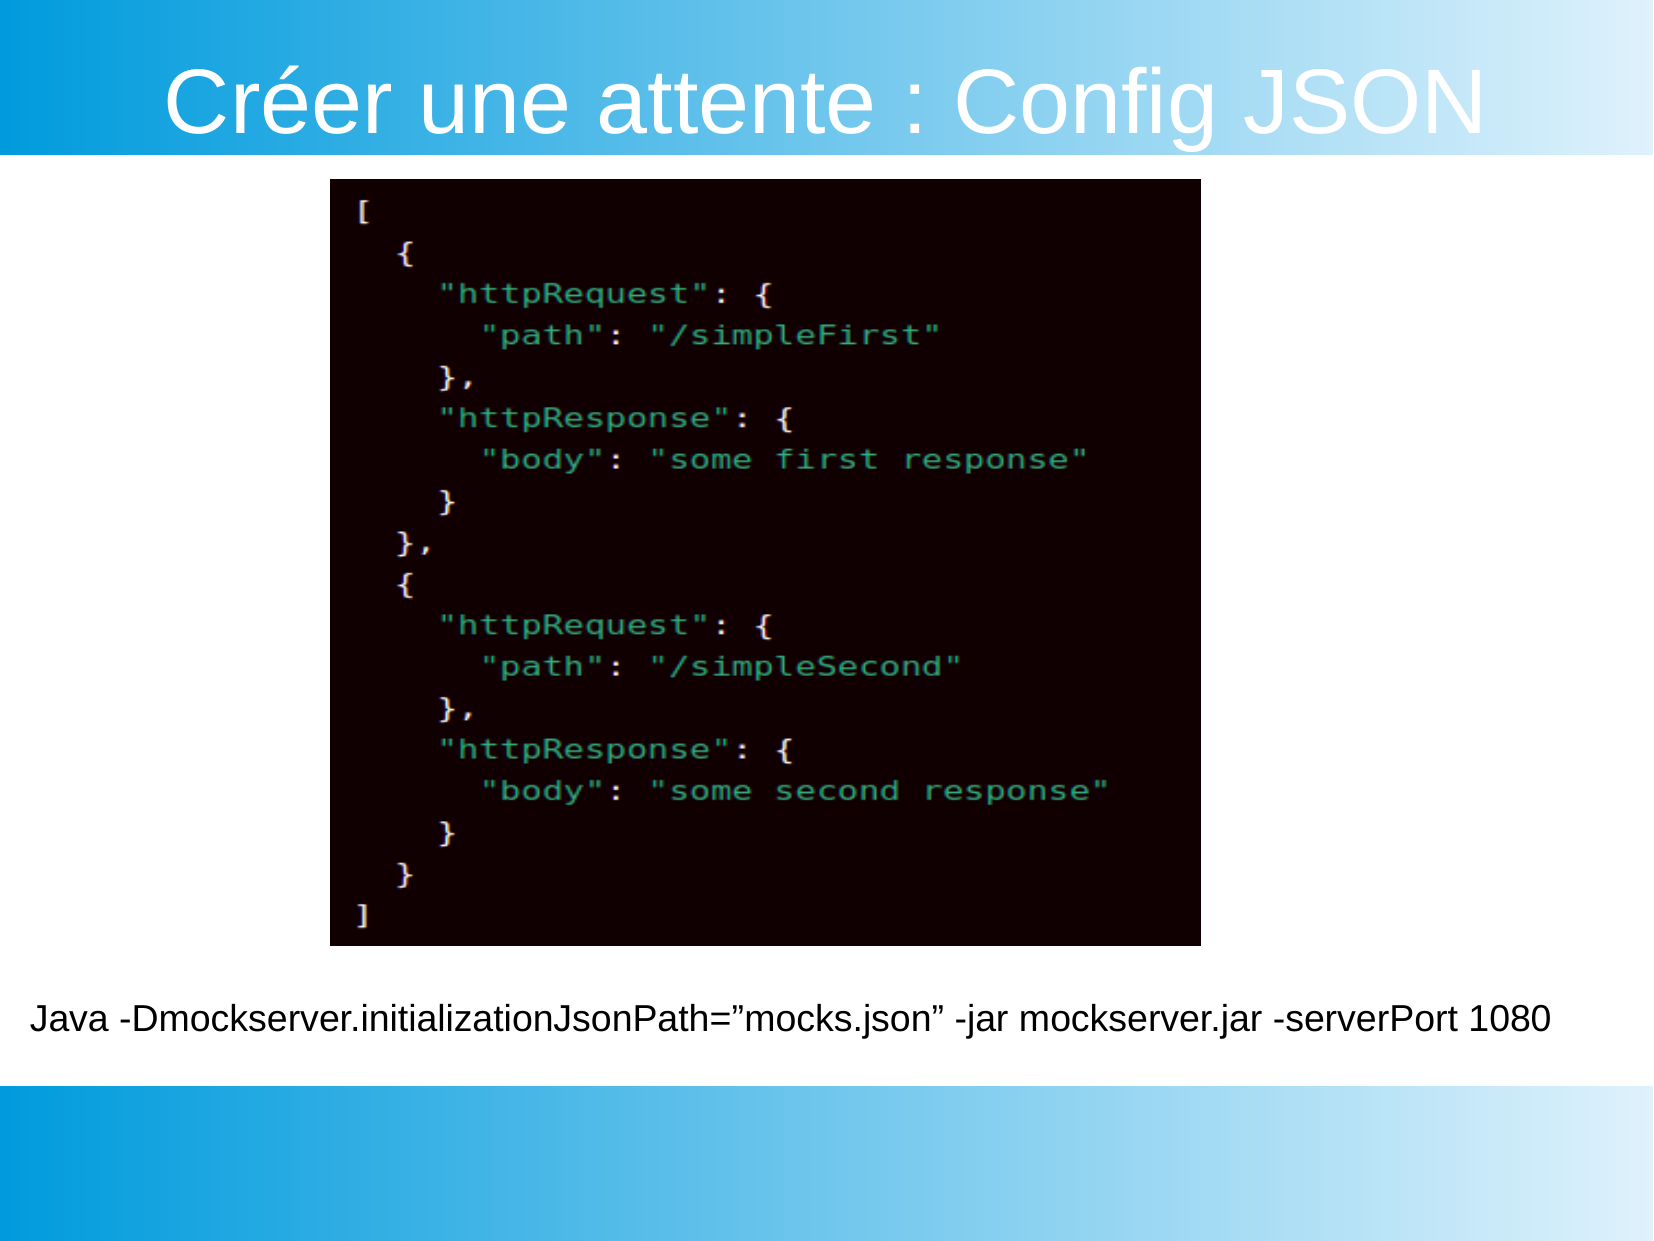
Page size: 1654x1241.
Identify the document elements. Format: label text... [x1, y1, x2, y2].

picture [330, 179, 1201, 946]
text_box Java -Dmockserver.initializationJsonPath=”mocks.json” -jar mockserver.jar -serverPort 1080 [15, 990, 1654, 1089]
title Créer une attente : Config JSON [82, 49, 1571, 155]
